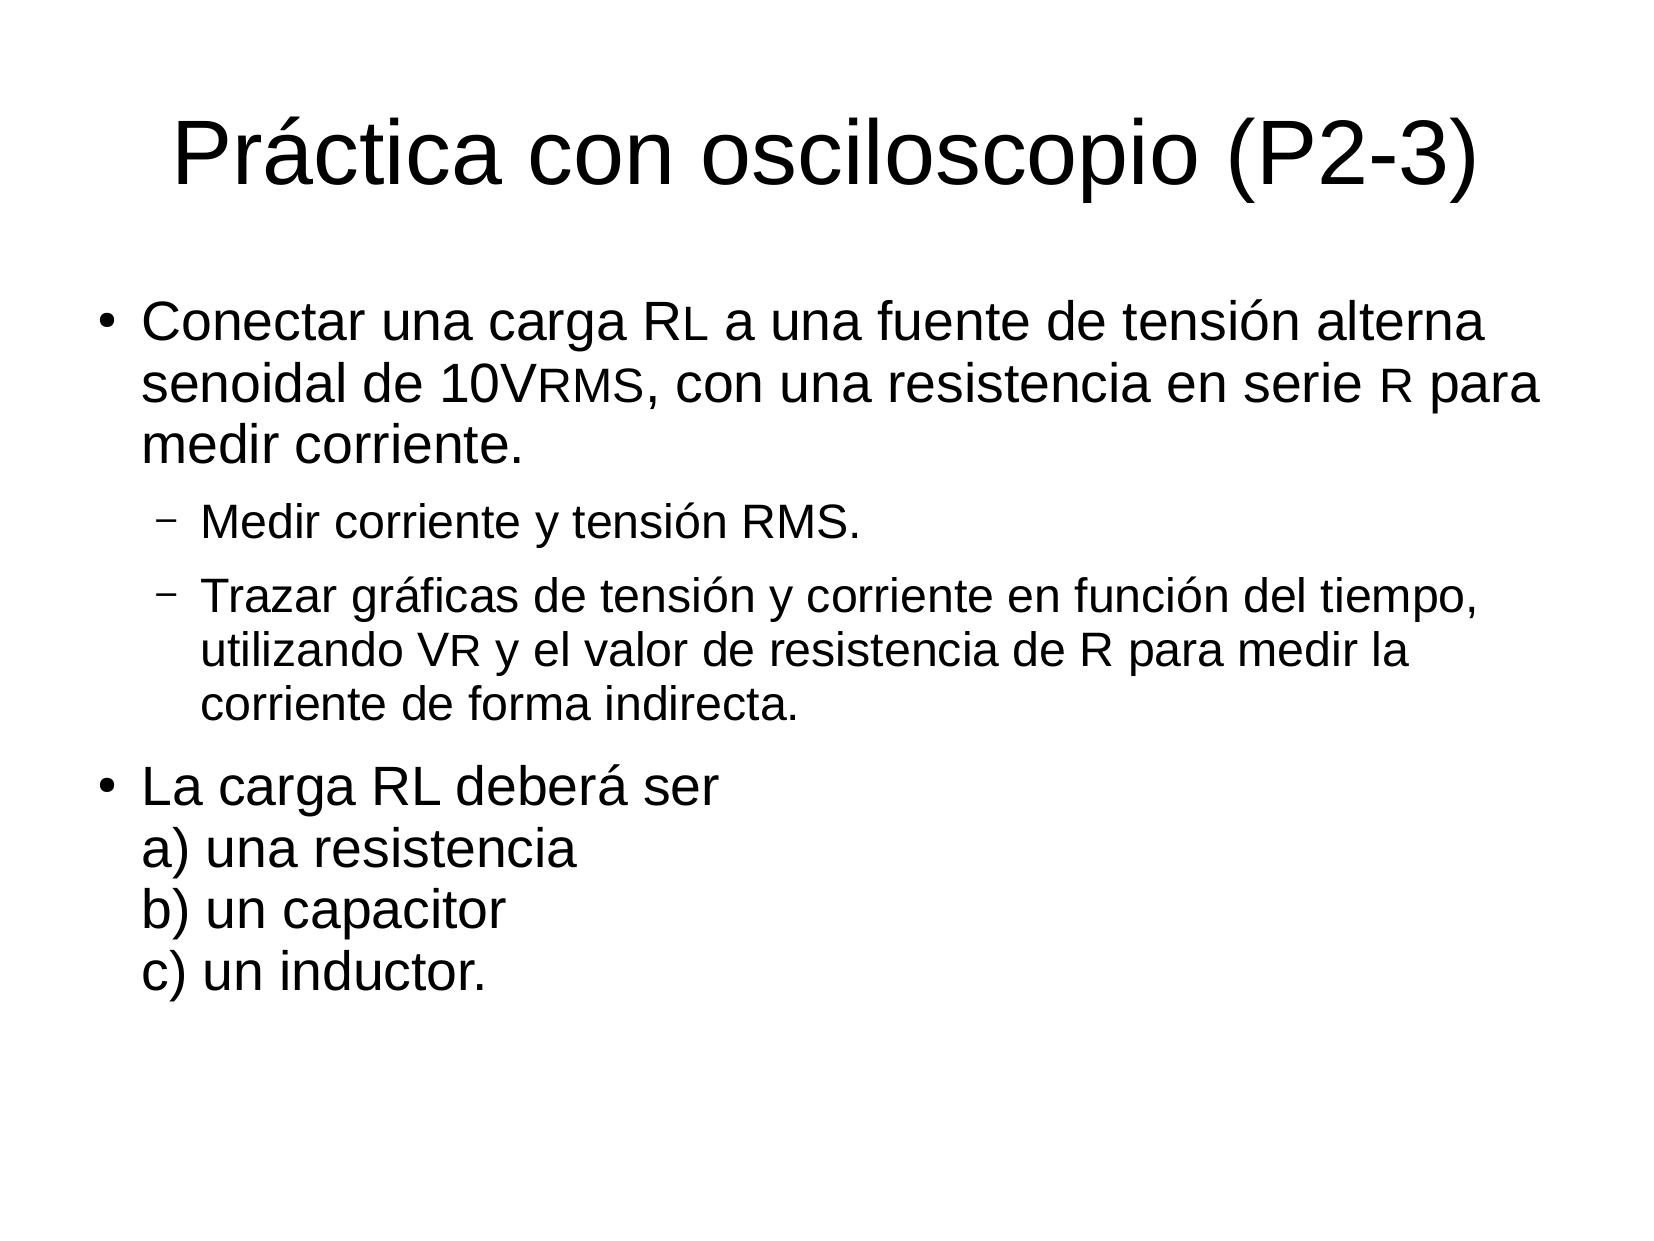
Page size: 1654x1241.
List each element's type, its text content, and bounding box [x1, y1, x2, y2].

list Conectar una carga RL a una fuente de tensión alterna senoidal de 10VRMS, con una resistencia en serie R para medir corriente. Medir corriente y tensión RMS. Trazar gráficas de tensión y corriente en función del tiempo, utilizando VR y el valor de resistencia de R para medir la corriente de forma indirecta. La carga RL deberá ser a) una resistencia b) un capacitor c) un inductor. [82, 290, 1571, 1010]
title Práctica con osciloscopio (P2-3) [82, 49, 1571, 257]
